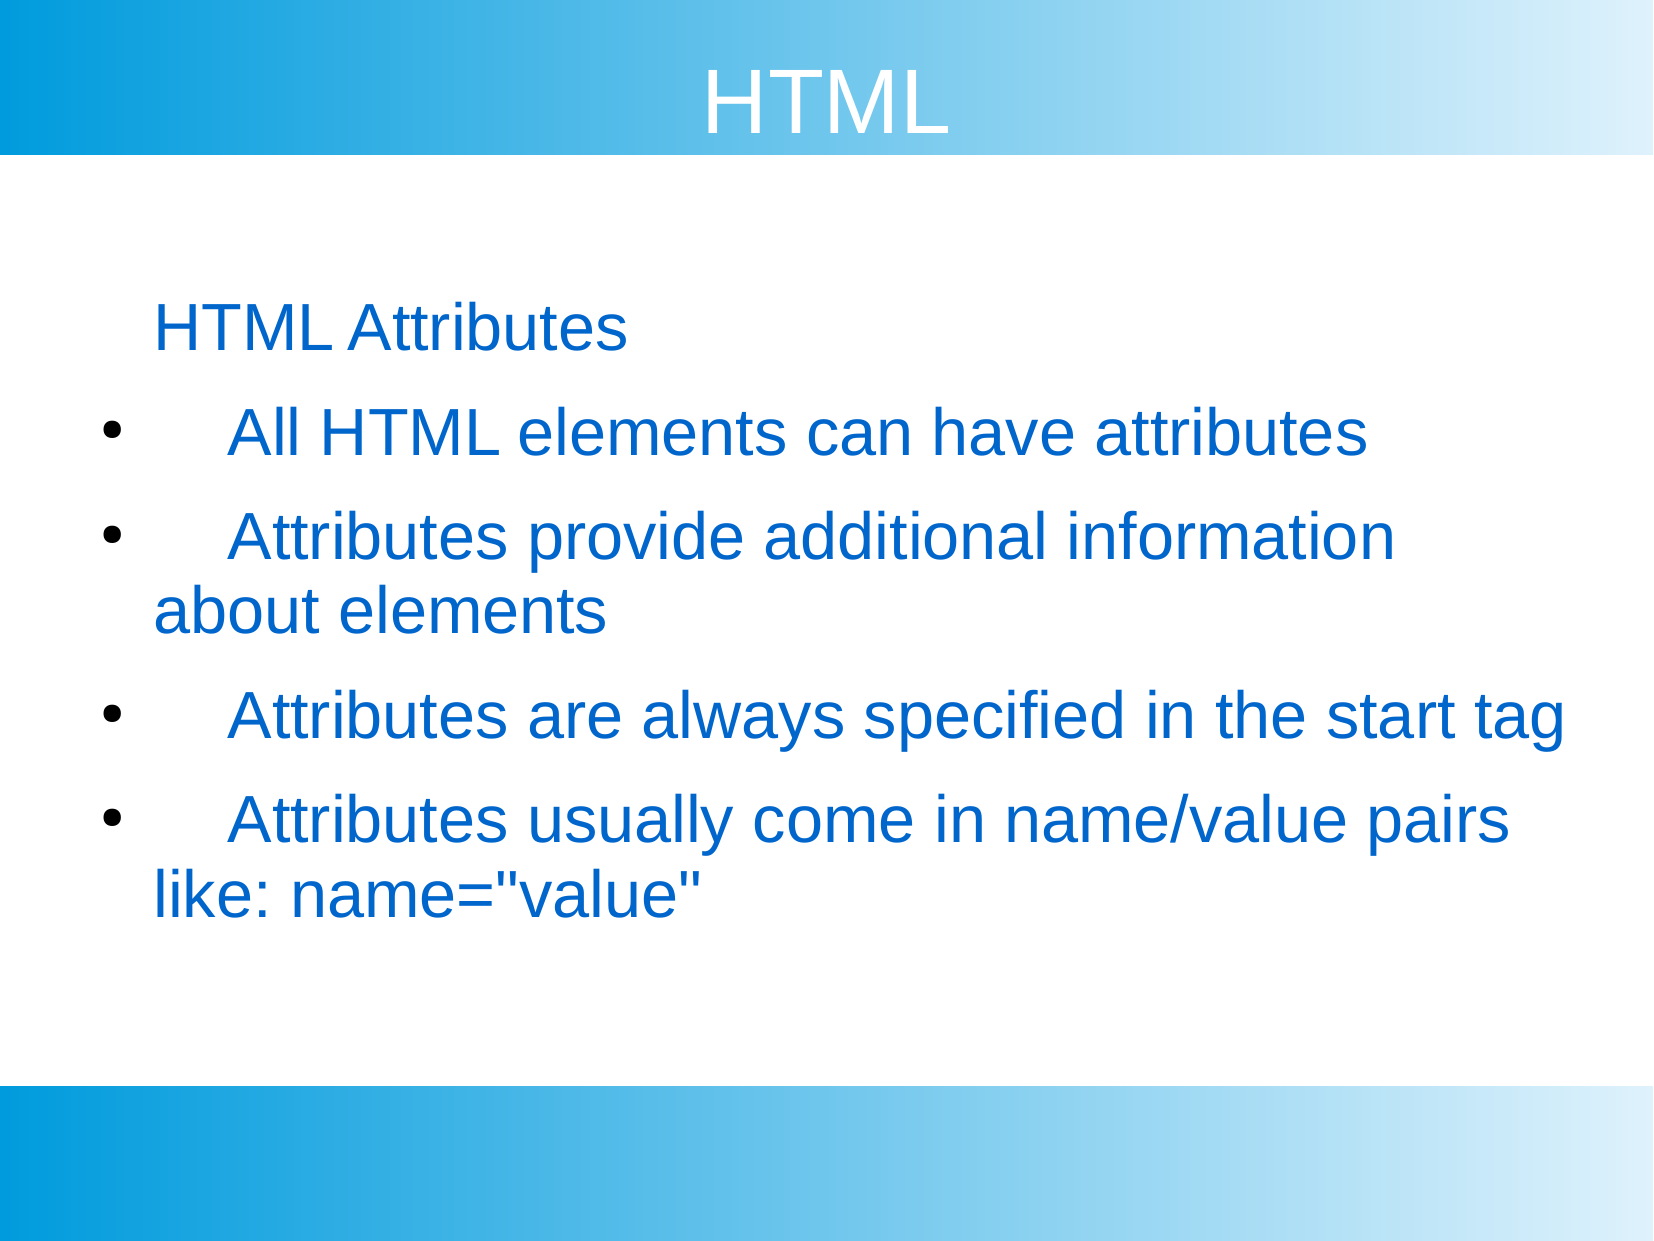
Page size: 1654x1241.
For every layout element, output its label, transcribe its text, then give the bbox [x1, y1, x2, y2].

title HTML [82, 49, 1571, 155]
list HTML Attributes All HTML elements can have attributes Attributes provide additional information about elements Attributes are always specified in the start tag Attributes usually come in name/value pairs like: name="value" [82, 290, 1571, 1010]
